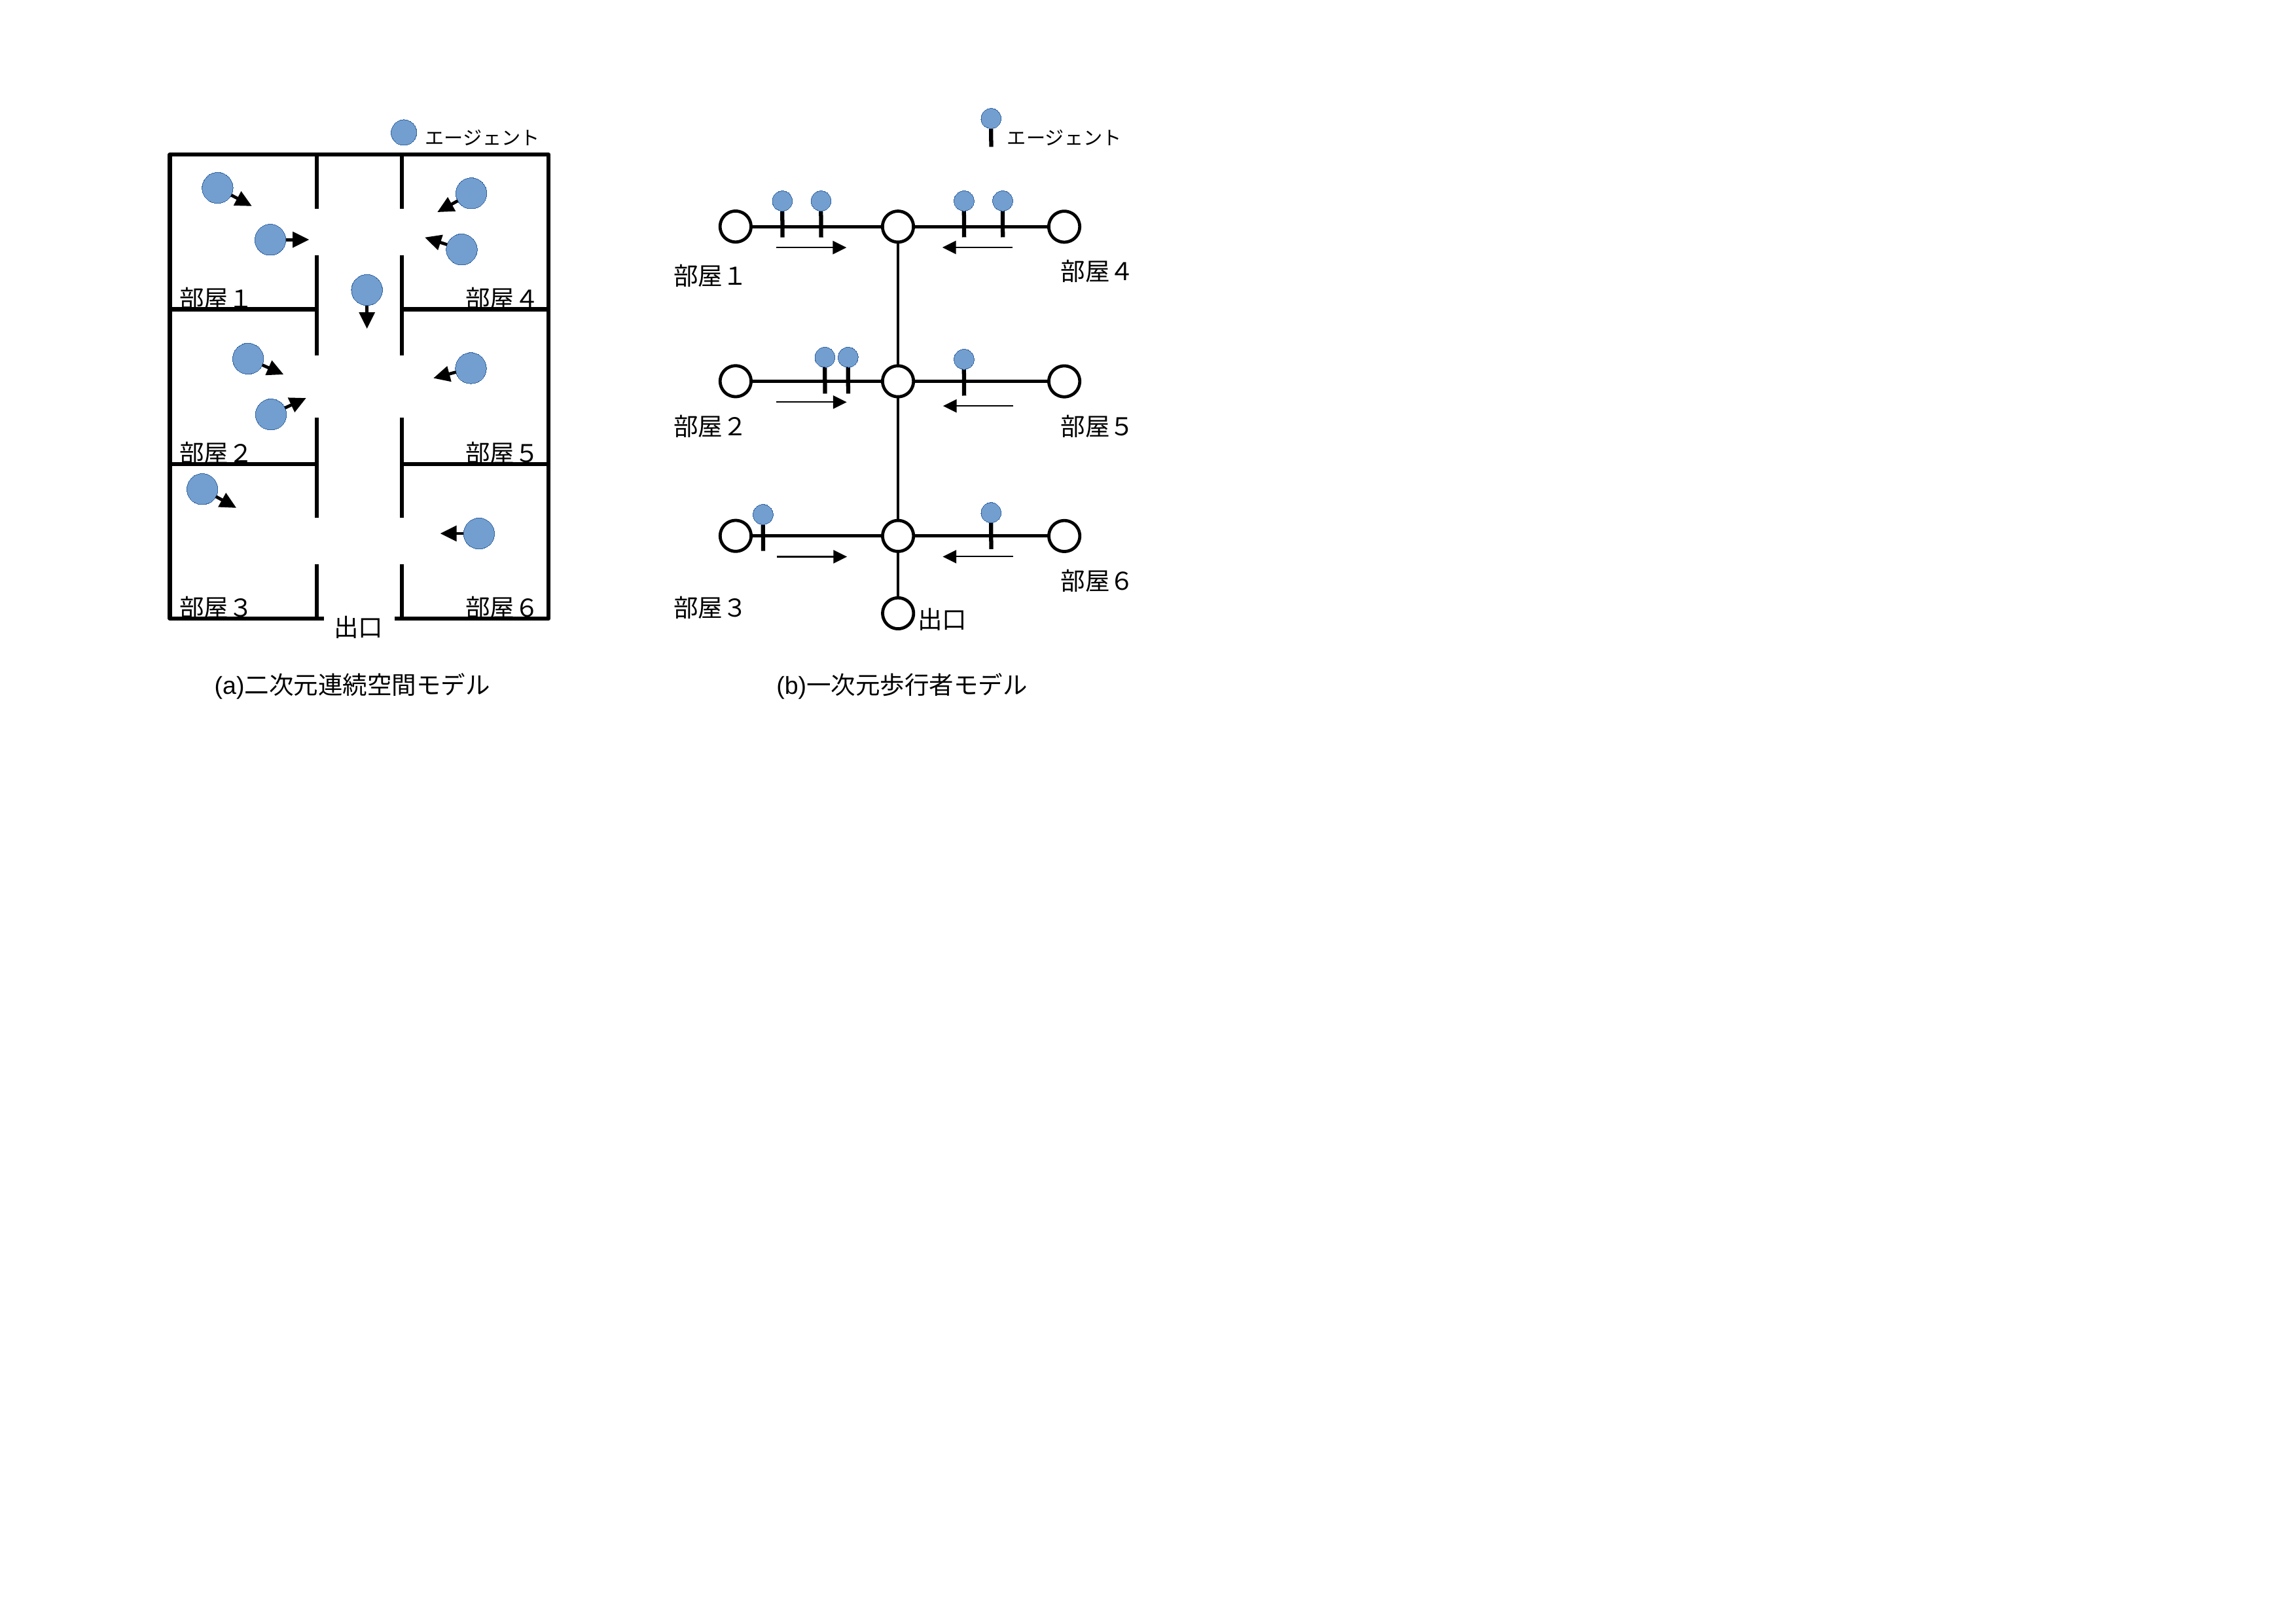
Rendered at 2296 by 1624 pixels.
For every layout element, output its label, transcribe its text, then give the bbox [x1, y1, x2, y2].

text_box [672, 108, 1129, 689]
text_box エージェント [997, 118, 1132, 147]
text_box (a)二次元連続空間モデル [204, 660, 514, 700]
text_box 出口 [324, 603, 393, 638]
text_box 部屋４ [1050, 247, 1145, 282]
text_box 部屋５ [1050, 402, 1145, 437]
text_box 部屋６ [1050, 556, 1145, 591]
text_box 部屋５ [456, 429, 549, 463]
text_box 部屋３ [170, 583, 263, 619]
text_box 部屋１ [664, 251, 757, 287]
text_box 部屋２ [170, 429, 263, 463]
text_box 部屋１ [170, 274, 263, 309]
text_box 部屋６ [456, 583, 549, 619]
text_box 部屋２ [664, 402, 757, 437]
text_box 部屋４ [456, 274, 549, 309]
text_box 部屋３ [664, 583, 757, 619]
text_box 出口 [908, 595, 977, 630]
text_box エージェント [415, 118, 550, 147]
text_box (b)一次元歩行者モデル [766, 660, 1041, 700]
text_box [131, 116, 588, 689]
